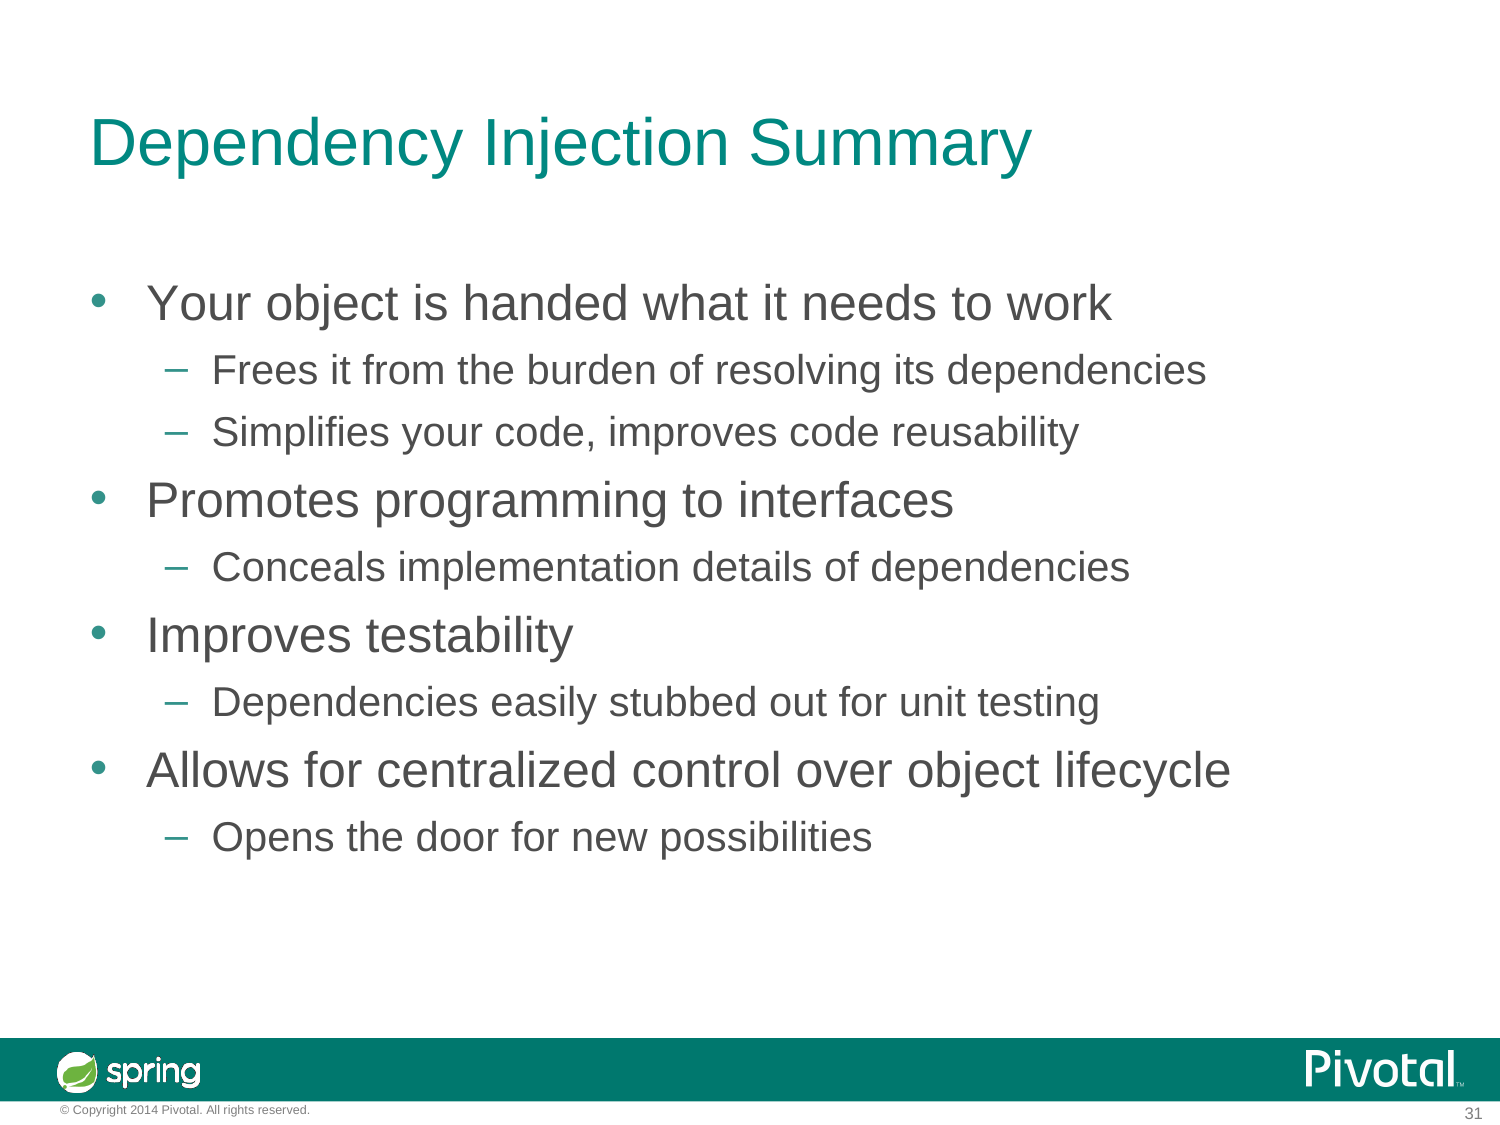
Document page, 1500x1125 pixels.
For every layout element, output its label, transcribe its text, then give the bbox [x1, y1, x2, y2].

list Your object is handed what it needs to work Frees it from the burden of resolving its dependencies Simplifies your code, improves code reusability Promotes programming to interfaces Conceals implementation details of dependencies Improves testability Dependencies easily stubbed out for unit testing Allows for centralized control over object lifecycle Opens the door for new possibilities [75, 262, 1426, 1005]
picture [1306, 1050, 1464, 1087]
title Dependency Injection Summary [75, 45, 1426, 233]
picture [32, 1041, 210, 1103]
